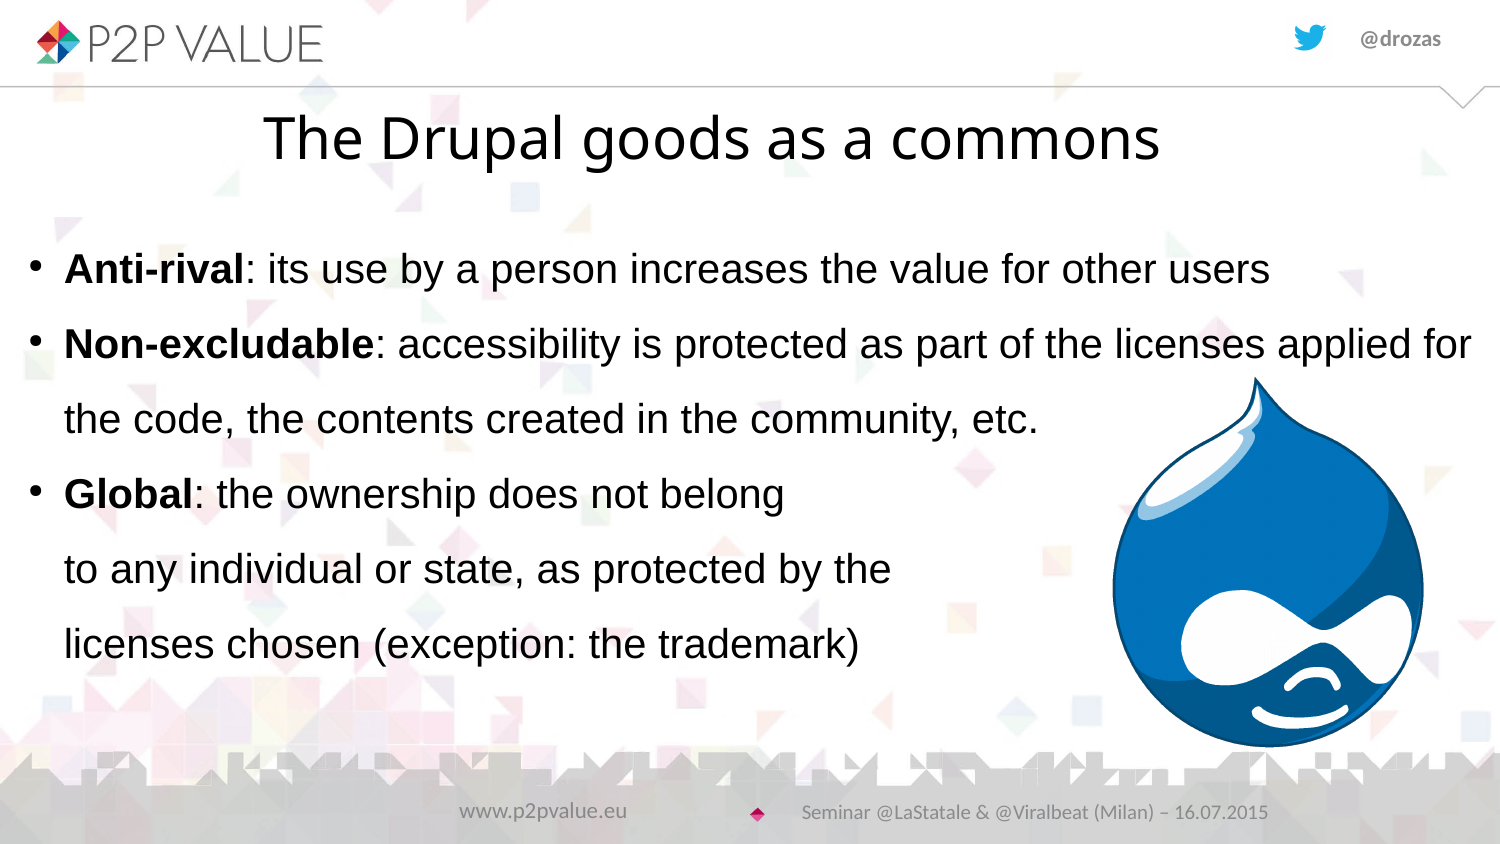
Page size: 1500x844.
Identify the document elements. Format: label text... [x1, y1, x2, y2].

subtitle Anti-rival: its use by a person increases the value for other users Non-excludable: accessibility is protected as part of the licenses applied for the code, the contents created in the community, etc. Global: the ownership does not belong to any individual or state, as protected by the licenses chosen (exception: the trademark) [15, 210, 1496, 766]
text_box www.p2pvalue.eu [453, 789, 672, 829]
title The Drupal goods as a commons [60, 92, 1366, 181]
text_box Seminar @LaStatale & @Viralbeat (Milan) – 16.07.2015 [788, 788, 1481, 834]
picture [0, 0, 1500, 844]
text_box @drozas [1333, 15, 1455, 60]
